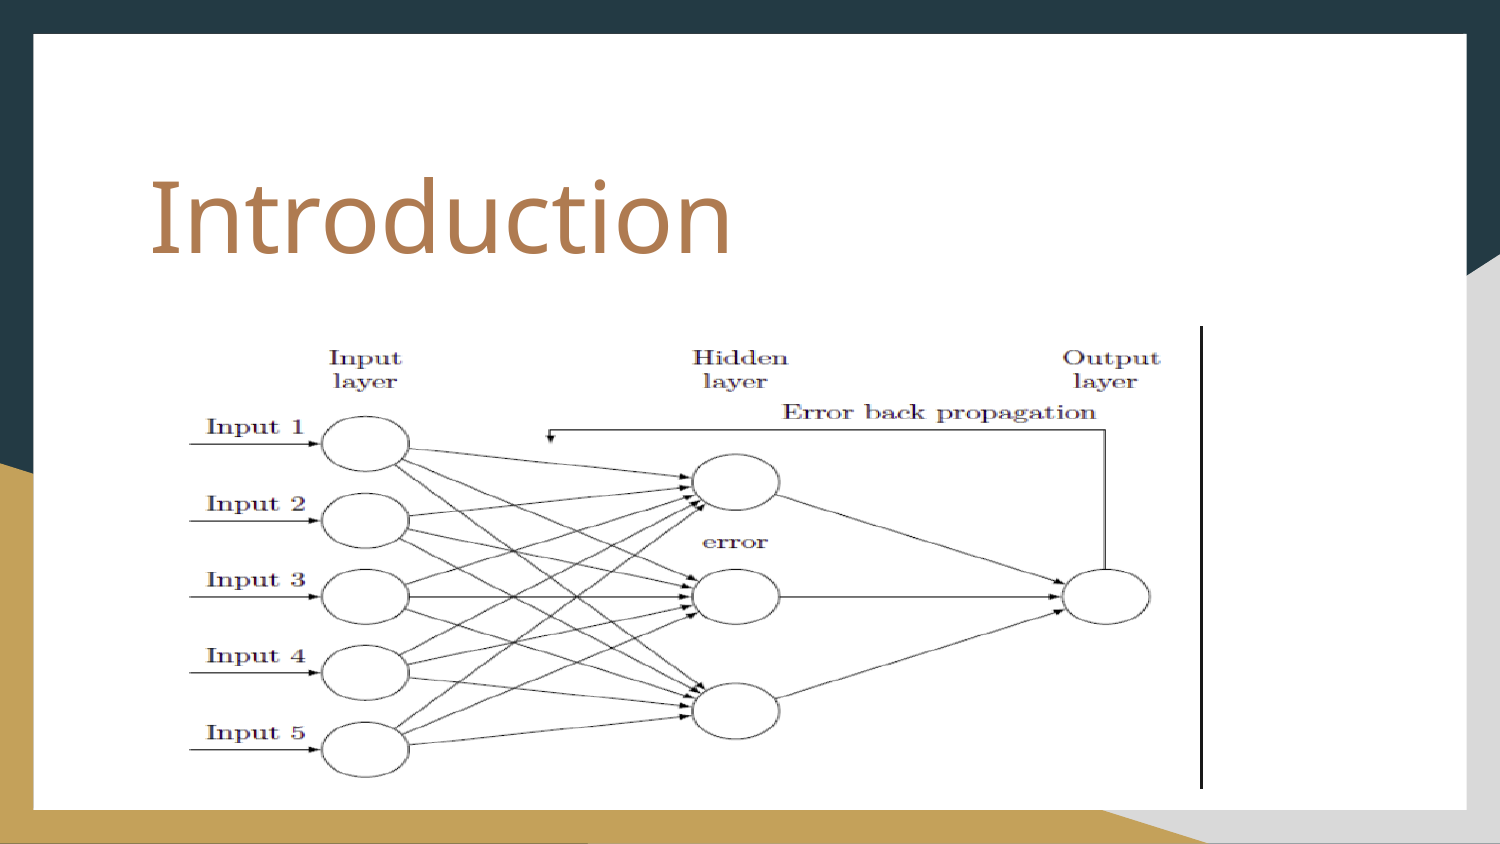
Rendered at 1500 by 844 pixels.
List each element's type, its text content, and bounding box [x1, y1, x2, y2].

picture [154, 326, 1203, 789]
title Introduction [134, 138, 1366, 296]
